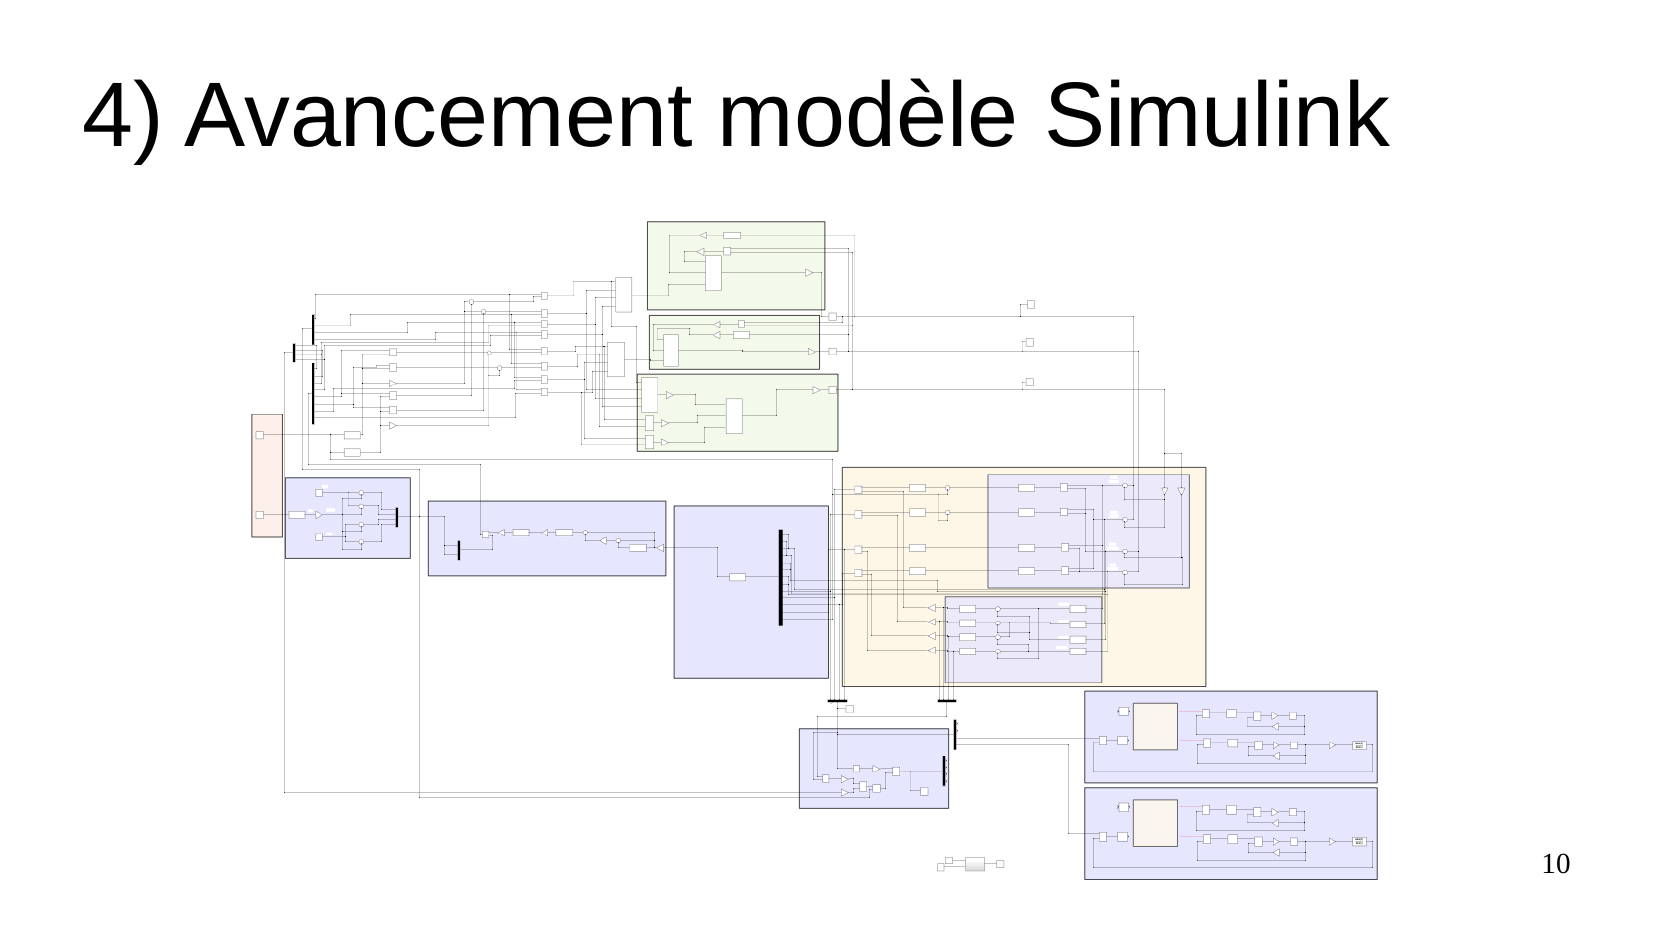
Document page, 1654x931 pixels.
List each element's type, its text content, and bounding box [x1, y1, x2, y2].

picture [236, 206, 1388, 891]
title 4) Avancement modèle Simulink [82, 37, 1571, 193]
